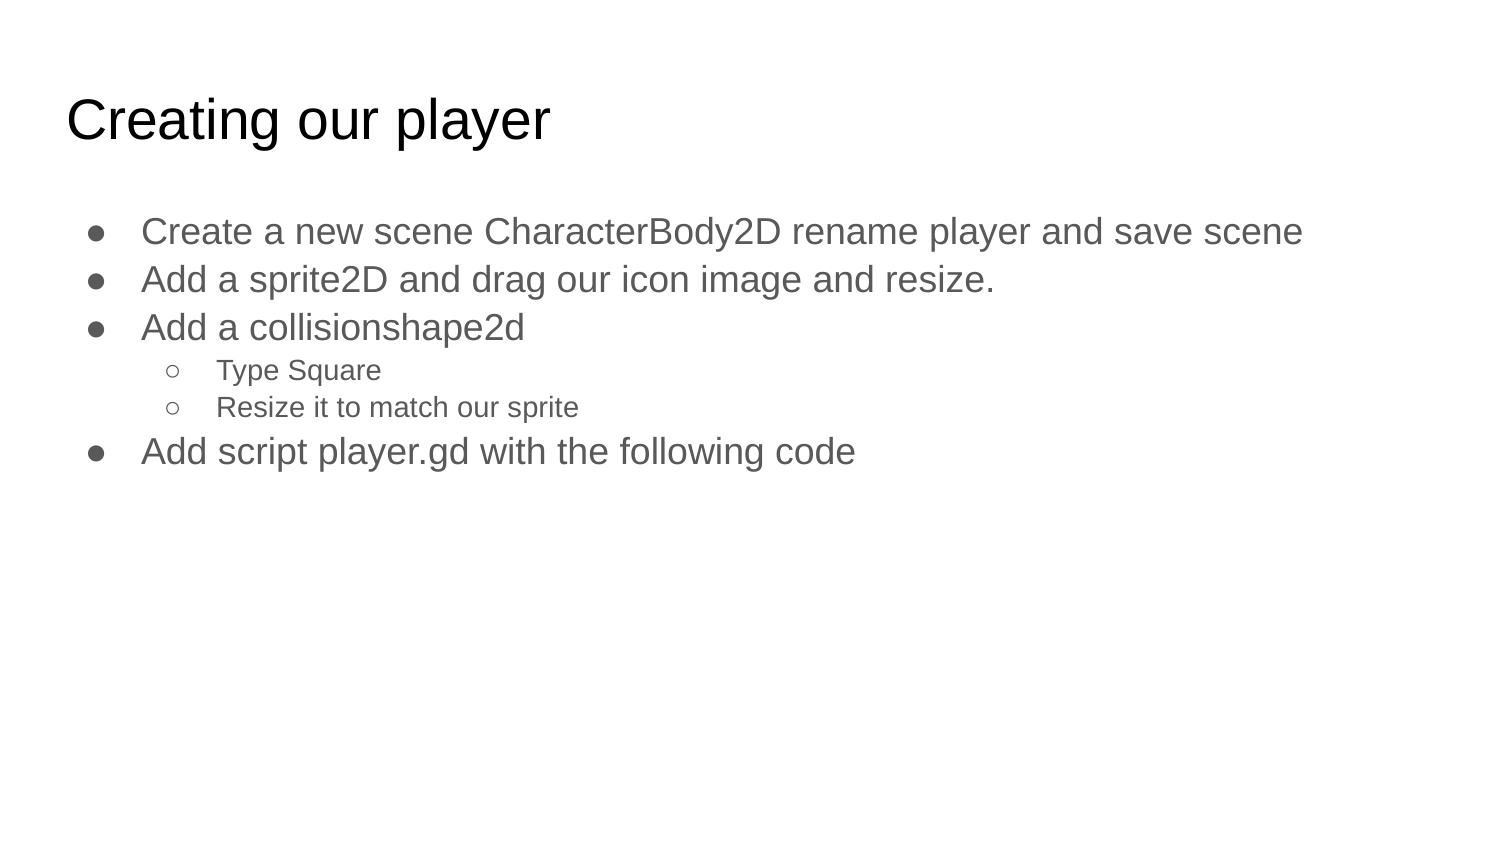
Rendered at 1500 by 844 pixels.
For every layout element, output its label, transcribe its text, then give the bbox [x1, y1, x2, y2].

list Create a new scene CharacterBody2D rename player and save scene Add a sprite2D and drag our icon image and resize. Add a collisionshape2d Type Square Resize it to match our sprite Add script player.gd with the following code [51, 189, 1449, 750]
title Creating our player [51, 72, 1449, 167]
